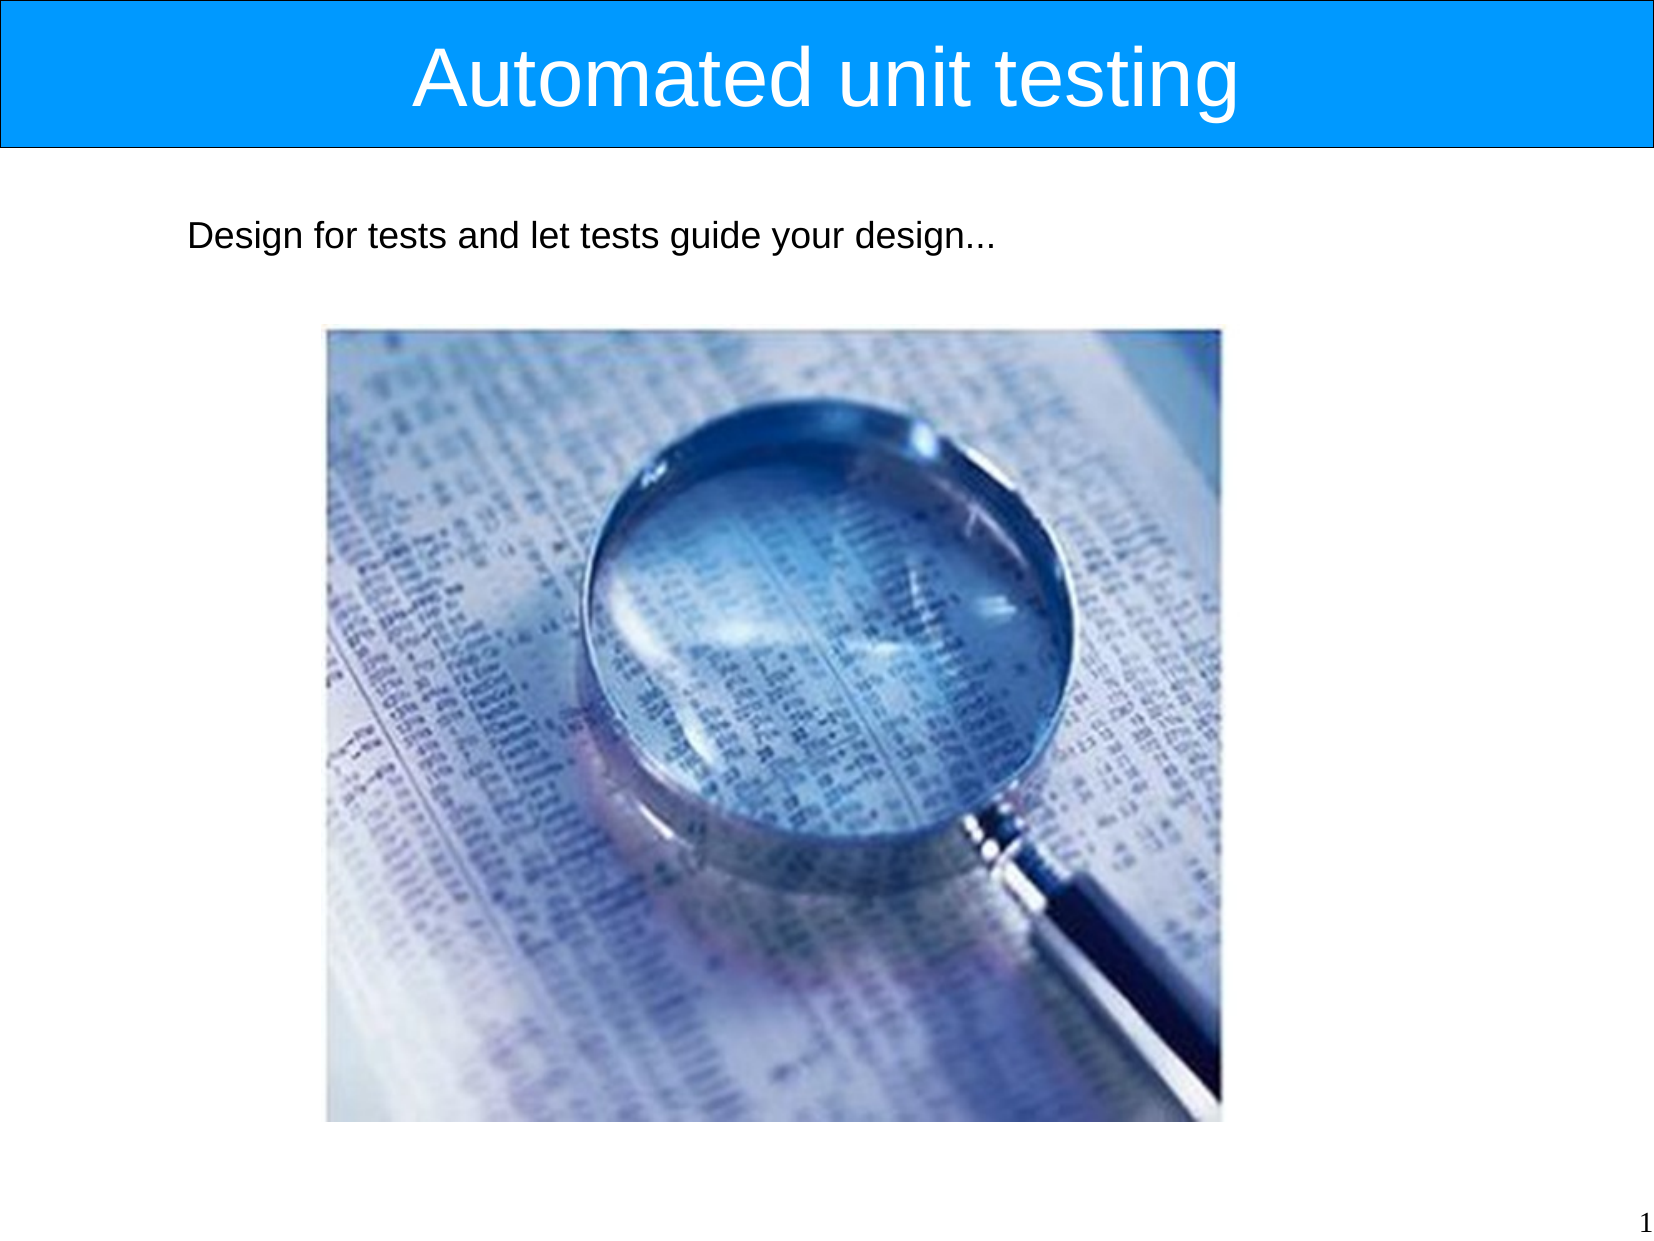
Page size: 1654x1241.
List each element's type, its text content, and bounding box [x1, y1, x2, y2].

title Automated unit testing [82, 13, 1571, 142]
text_box Design for tests and let tests guide your design... [172, 206, 1012, 264]
picture [321, 324, 1241, 1123]
